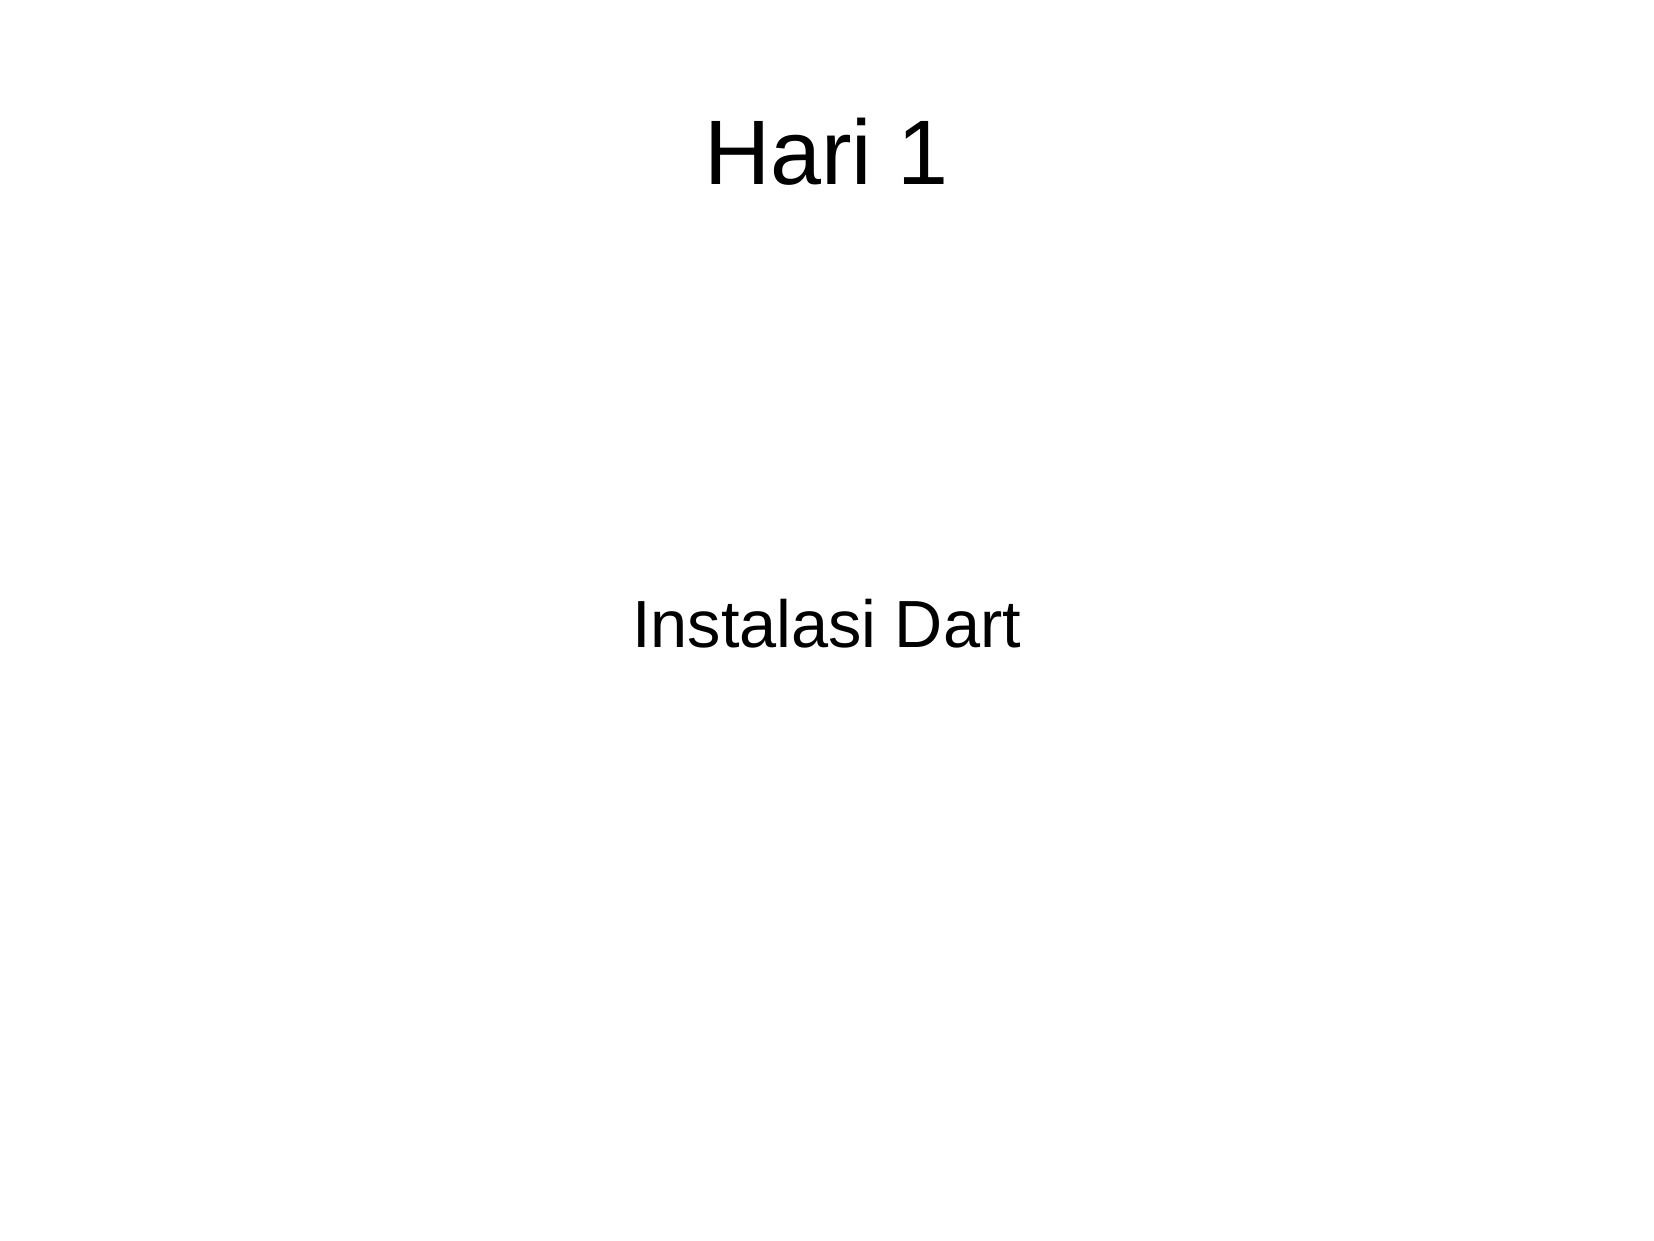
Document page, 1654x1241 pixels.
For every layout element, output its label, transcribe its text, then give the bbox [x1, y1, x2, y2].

subtitle Instalasi Dart [82, 290, 1571, 1109]
title Hari 1 [82, 49, 1571, 257]
